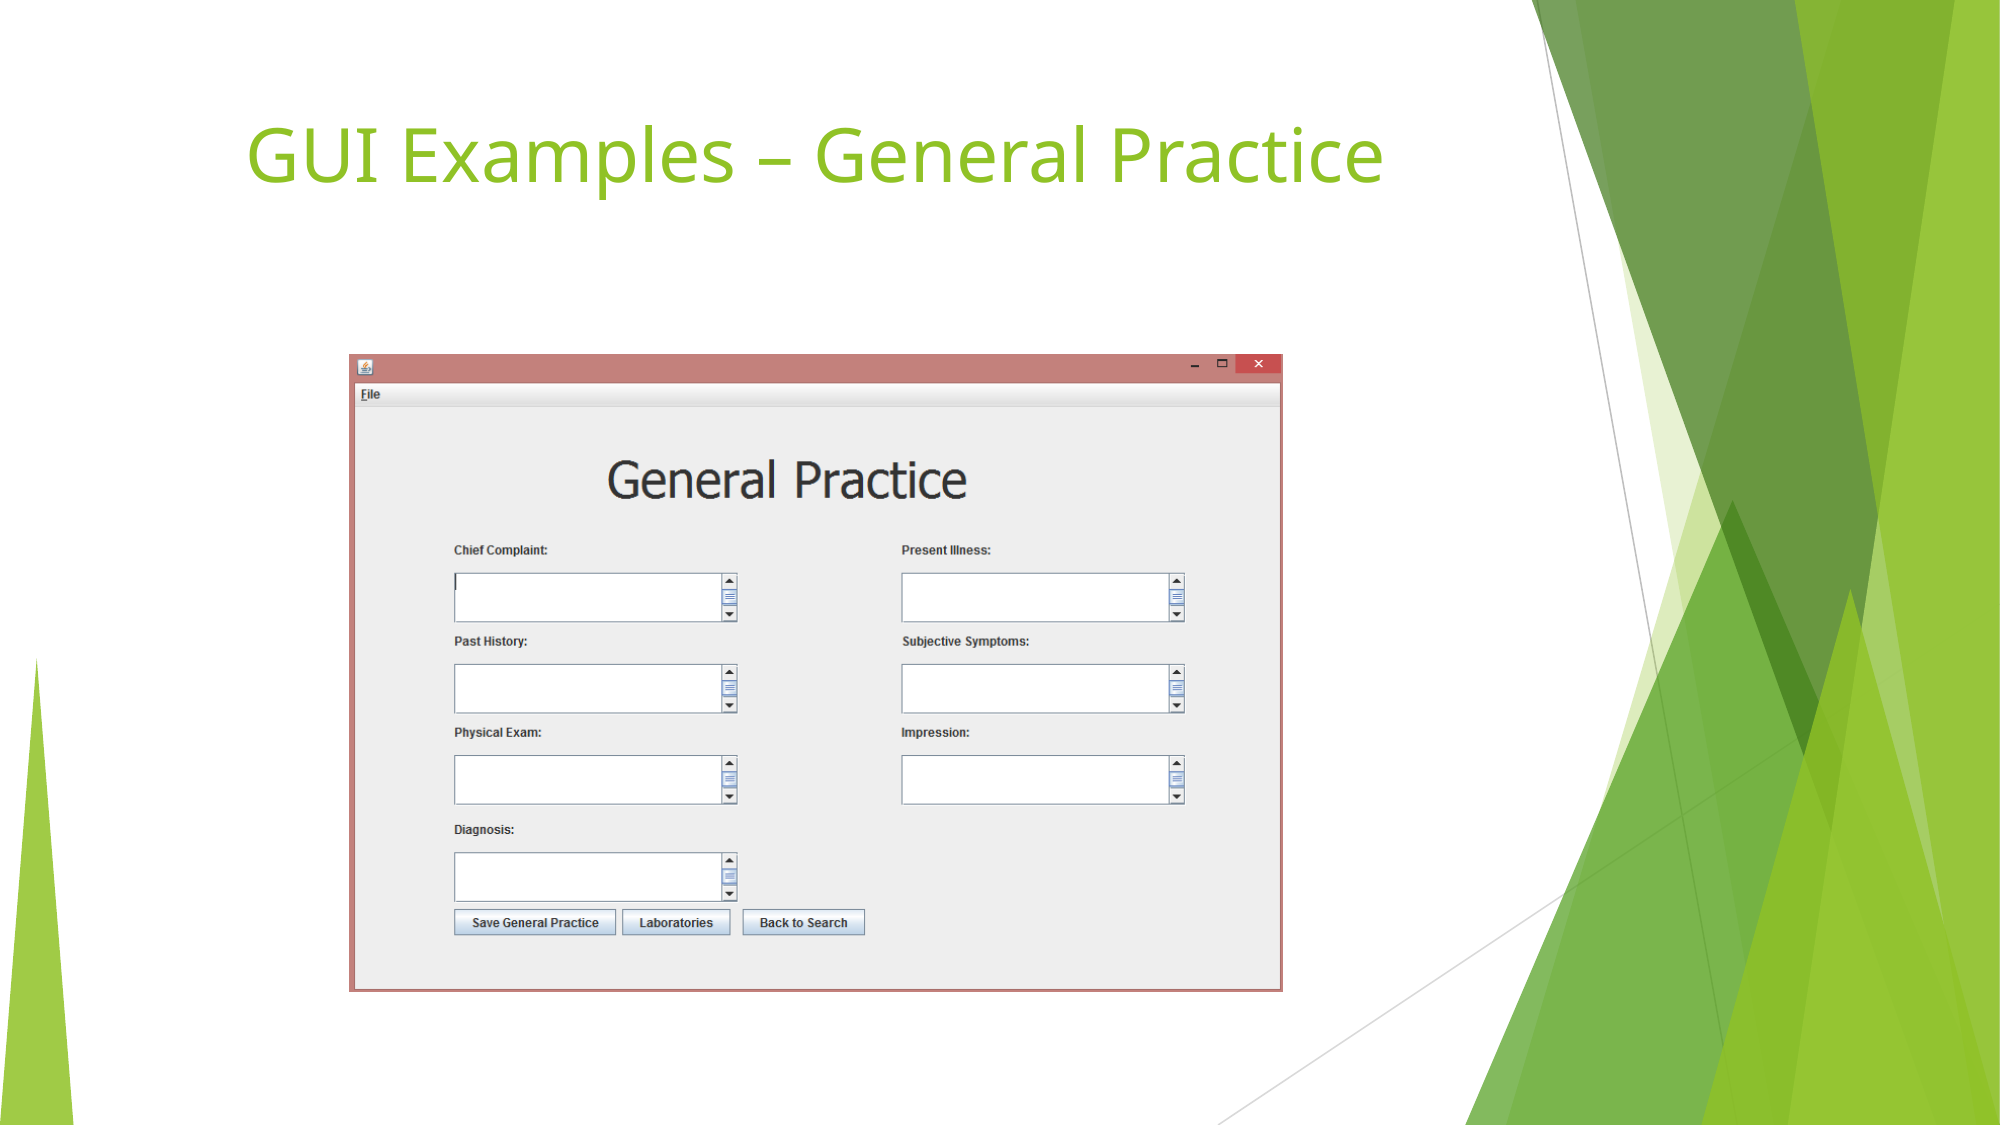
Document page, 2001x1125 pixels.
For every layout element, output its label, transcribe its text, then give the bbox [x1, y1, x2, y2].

picture [349, 354, 1283, 992]
title GUI Examples – General Practice [111, 99, 1522, 317]
